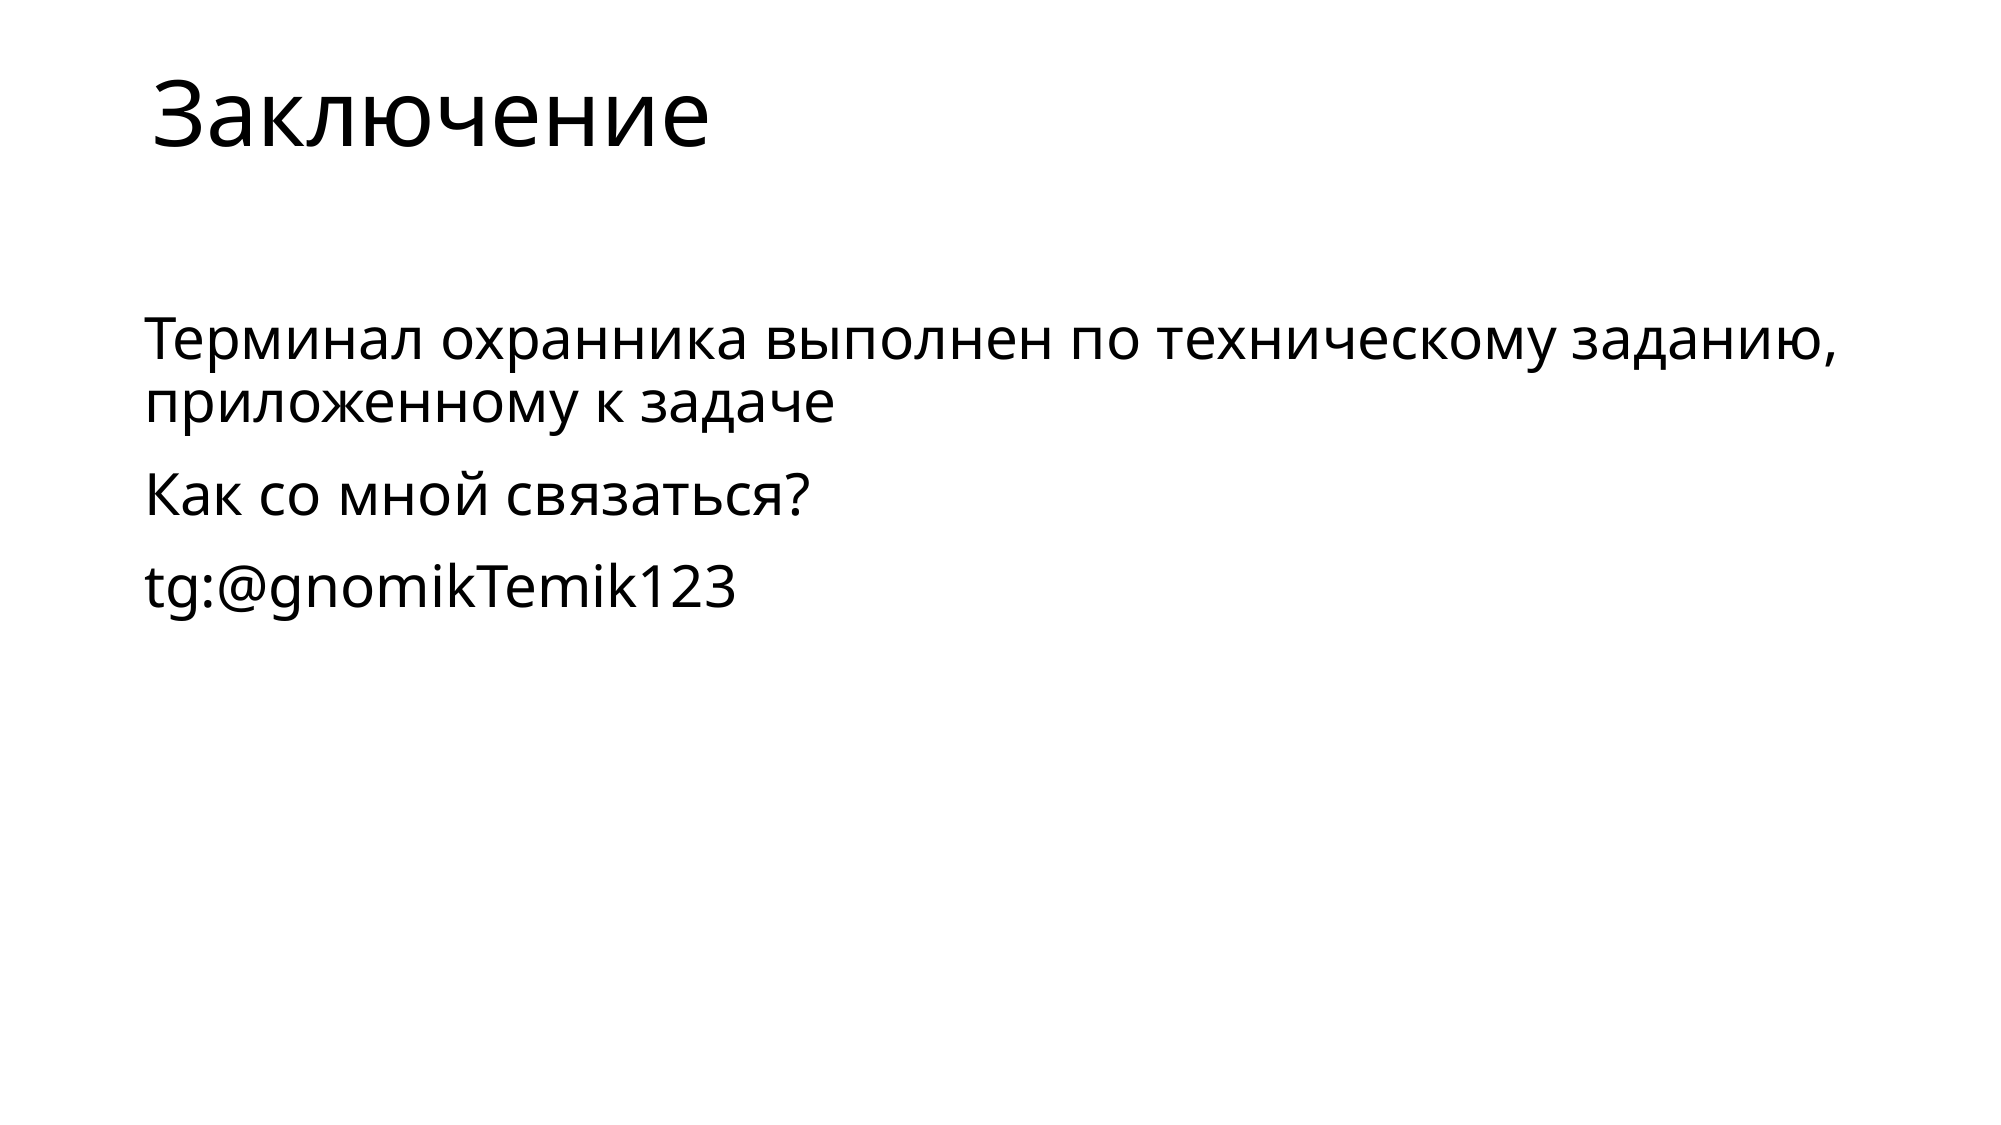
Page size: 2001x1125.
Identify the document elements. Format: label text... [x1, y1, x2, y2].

list Терминал охранника выполнен по техническому заданию, приложенному к задаче Как со мной связаться? tg:@gnomikTemik123 [129, 302, 1855, 1016]
title Заключение [137, 59, 1863, 278]
